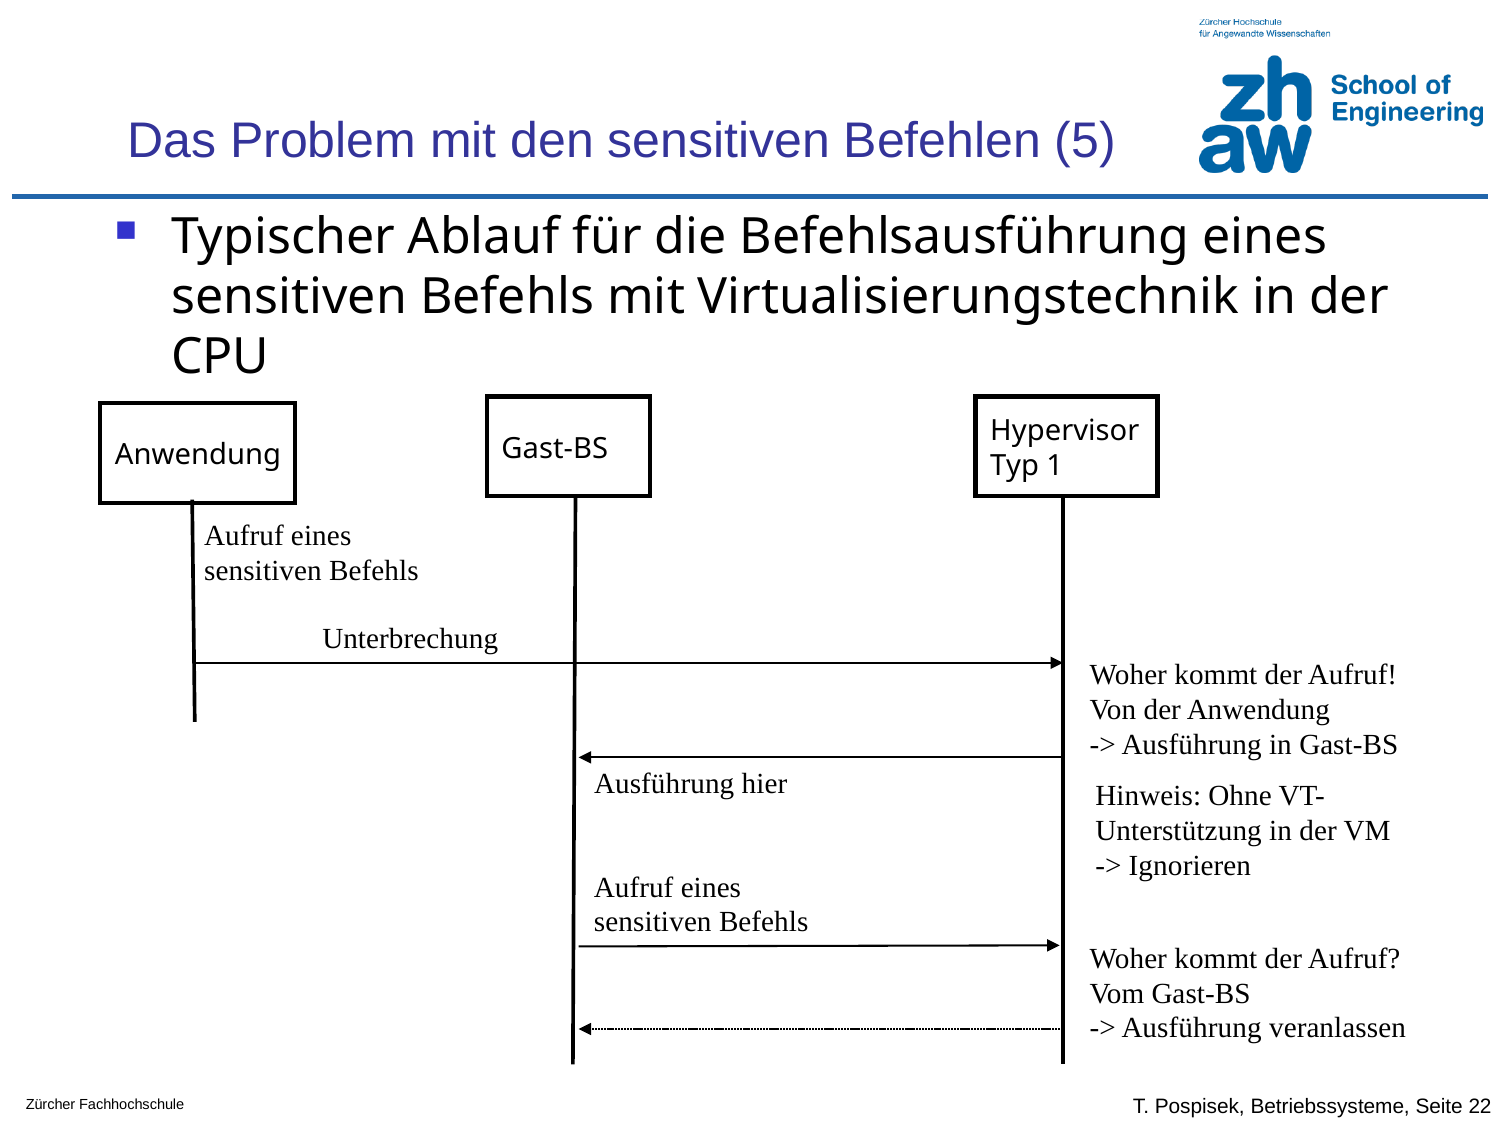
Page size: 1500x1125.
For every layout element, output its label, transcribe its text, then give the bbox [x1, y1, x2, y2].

text_box Unterbrechung [307, 612, 514, 662]
title Das Problem mit den sensitiven Befehlen (5) [112, 50, 1391, 175]
text_box Gast-BS [486, 396, 650, 497]
text_box Anwendung [100, 402, 296, 503]
text_box Hinweis: Ohne VT-Unterstützung in der VM -> Ignorieren [1080, 769, 1500, 889]
text_box Aufruf eines sensitiven Befehls [579, 860, 824, 946]
picture [1199, 19, 1483, 173]
text_box Ausführung hier [579, 757, 803, 808]
text_box Woher kommt der Aufruf! Von der Anwendung -> Ausführung in Gast-BS [1074, 648, 1435, 768]
text_box Woher kommt der Aufruf? Vom Gast-BS -> Ausführung veranlassen [1074, 931, 1435, 1052]
list Typischer Ablauf für die Befehlsausführung eines sensitiven Befehls mit Virtualisierungstechnik in der CPU [99, 196, 1436, 1000]
text_box Hypervisor Typ 1 [975, 396, 1158, 497]
text_box Aufruf eines sensitiven Befehls [189, 509, 435, 594]
list Typischer Ablauf für die Befehlsausführung eines sensitiven Befehls mit Virtualisierungstechnik in der CPU [576, 664, 1061, 1000]
